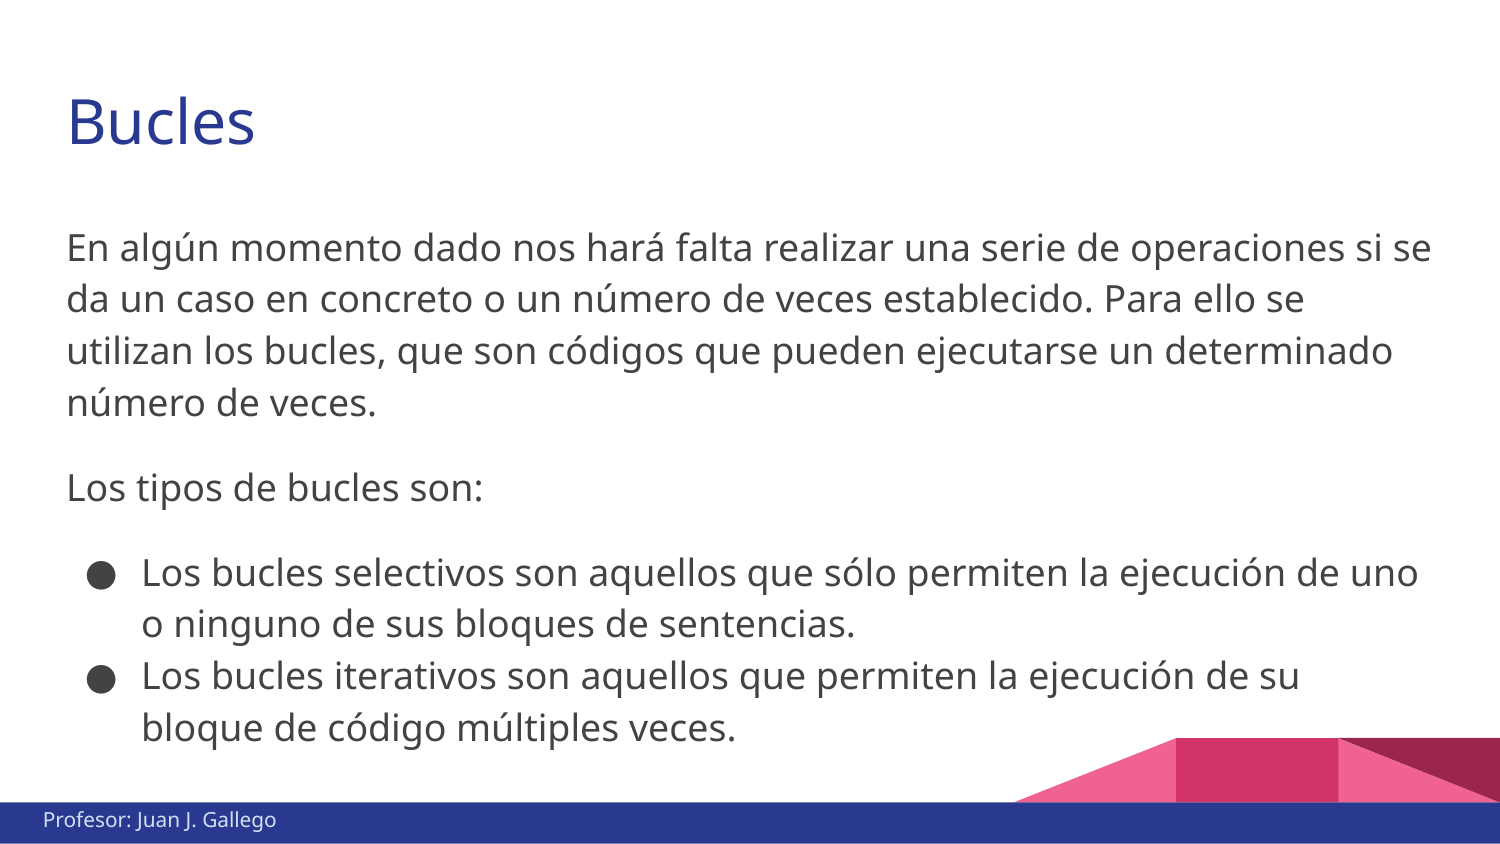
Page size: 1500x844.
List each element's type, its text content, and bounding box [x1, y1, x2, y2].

title Bucles [51, 67, 1449, 167]
list En algún momento dado nos hará falta realizar una serie de operaciones si se da un caso en concreto o un número de veces establecido. Para ello se utilizan los bucles, que son códigos que pueden ejecutarse un determinado número de veces. Los tipos de bucles son: Los bucles selectivos son aquellos que sólo permiten la ejecución de uno o ninguno de sus bloques de sentencias. Los bucles iterativos son aquellos que permiten la ejecución de su bloque de código múltiples veces. [51, 201, 1449, 750]
